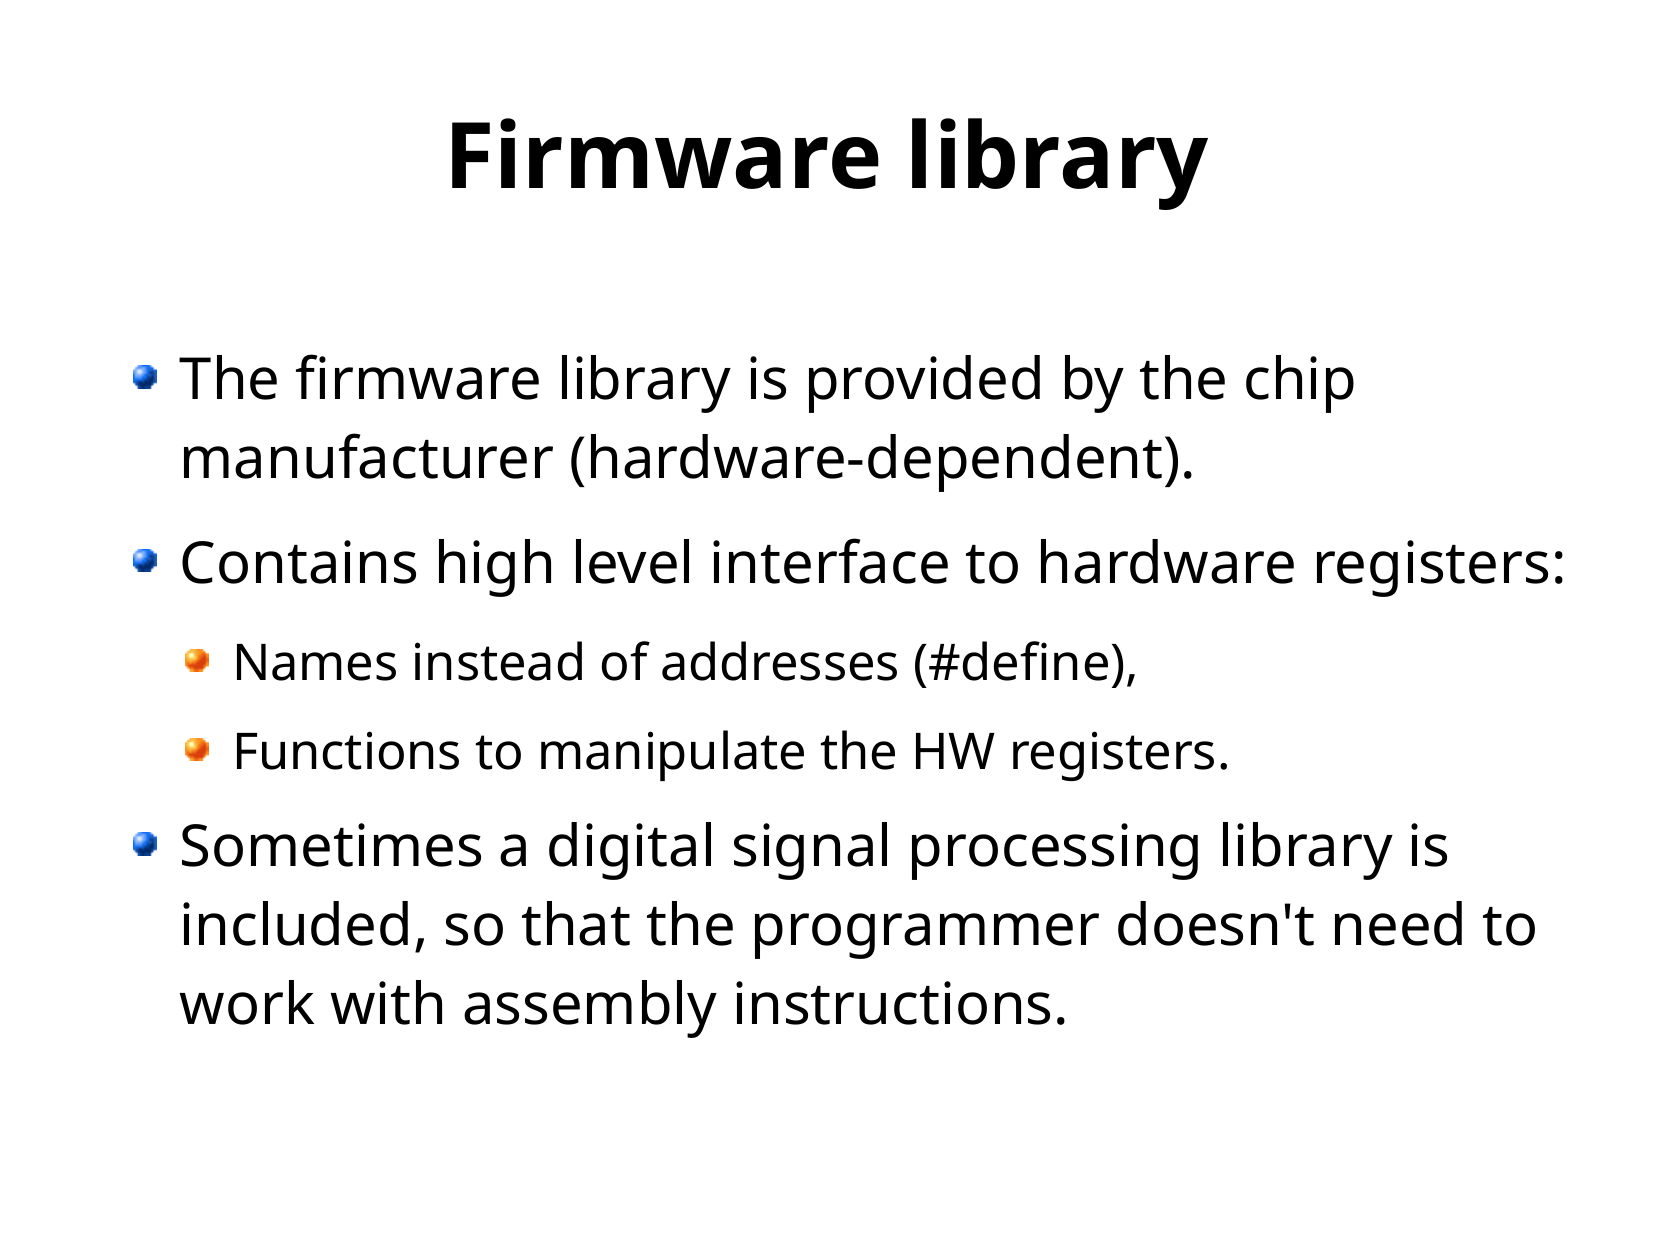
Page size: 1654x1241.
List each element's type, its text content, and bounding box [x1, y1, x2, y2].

list The firmware library is provided by the chip manufacturer (hardware-dependent). Contains high level interface to hardware registers: Names instead of addresses (#define), Functions to manipulate the HW registers. Sometimes a digital signal processing library is included, so that the programmer doesn't need to work with assembly instructions. [82, 337, 1571, 1109]
title Firmware library [82, 49, 1571, 257]
